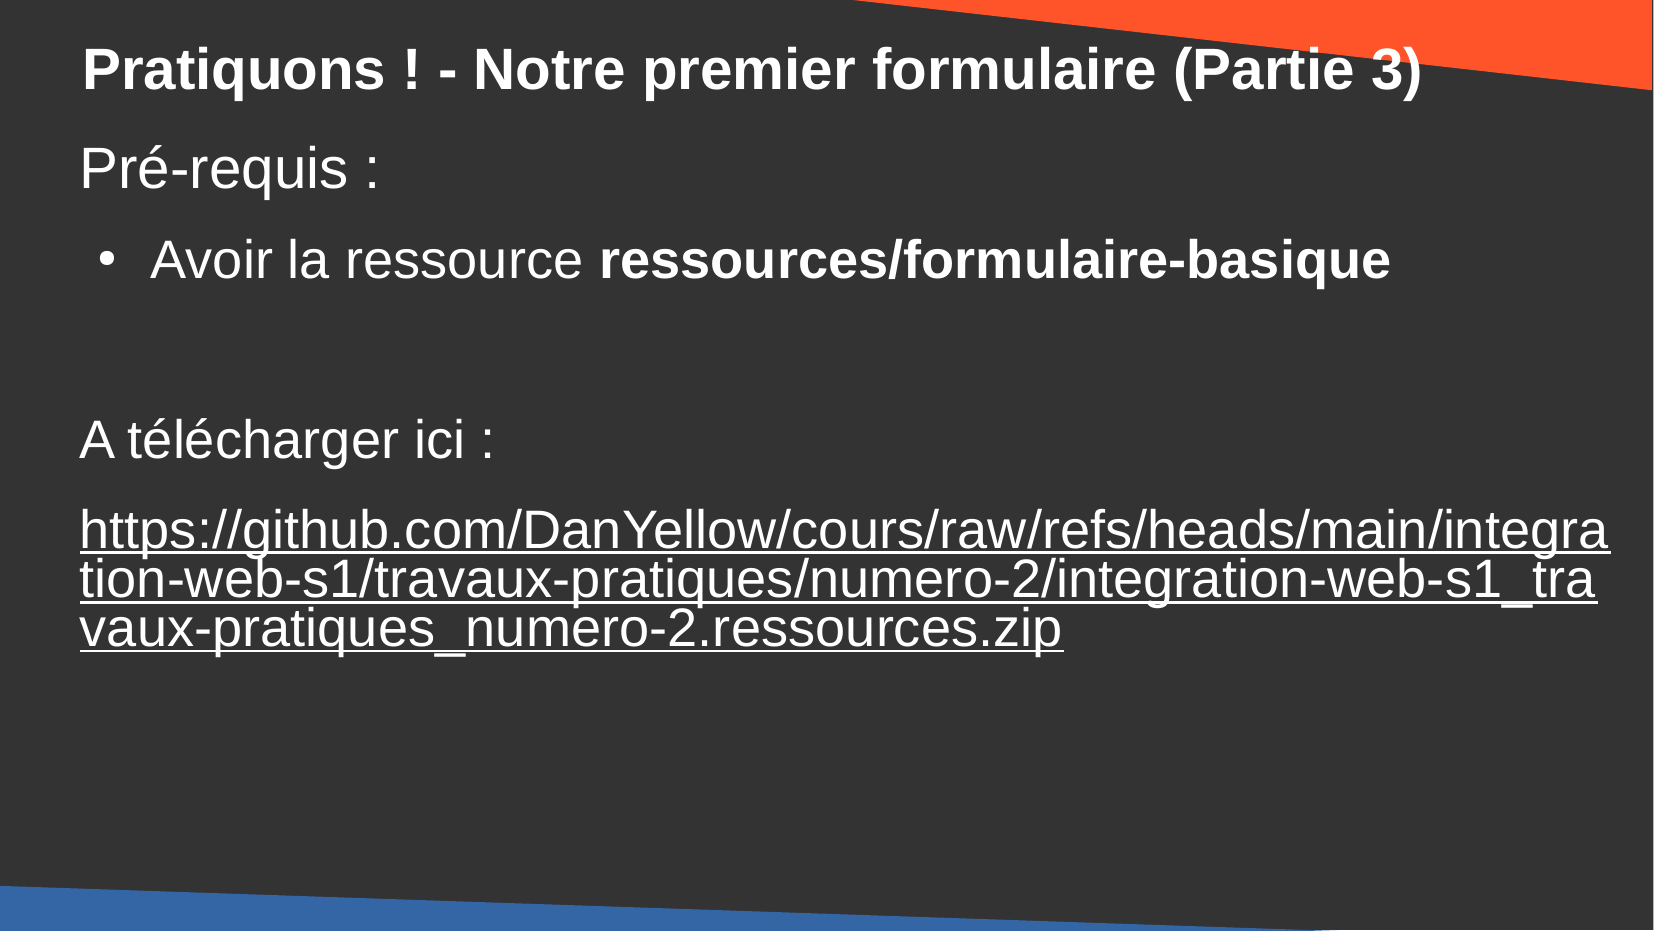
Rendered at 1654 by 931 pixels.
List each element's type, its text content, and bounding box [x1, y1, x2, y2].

title Pratiquons ! - Notre premier formulaire (Partie 3) [82, 37, 1571, 114]
list Pré-requis : Avoir la ressource ressources/formulaire-basique A télécharger ici : https://github.com/DanYellow/cours/raw/refs/heads/main/integration-web-s1/travaux-pratiques/numero-2/integration-web-s1_travaux-pratiques_numero-2.ressources.zip [79, 135, 1619, 721]
text_box [0, 885, 1337, 931]
text_box [852, 0, 1652, 91]
